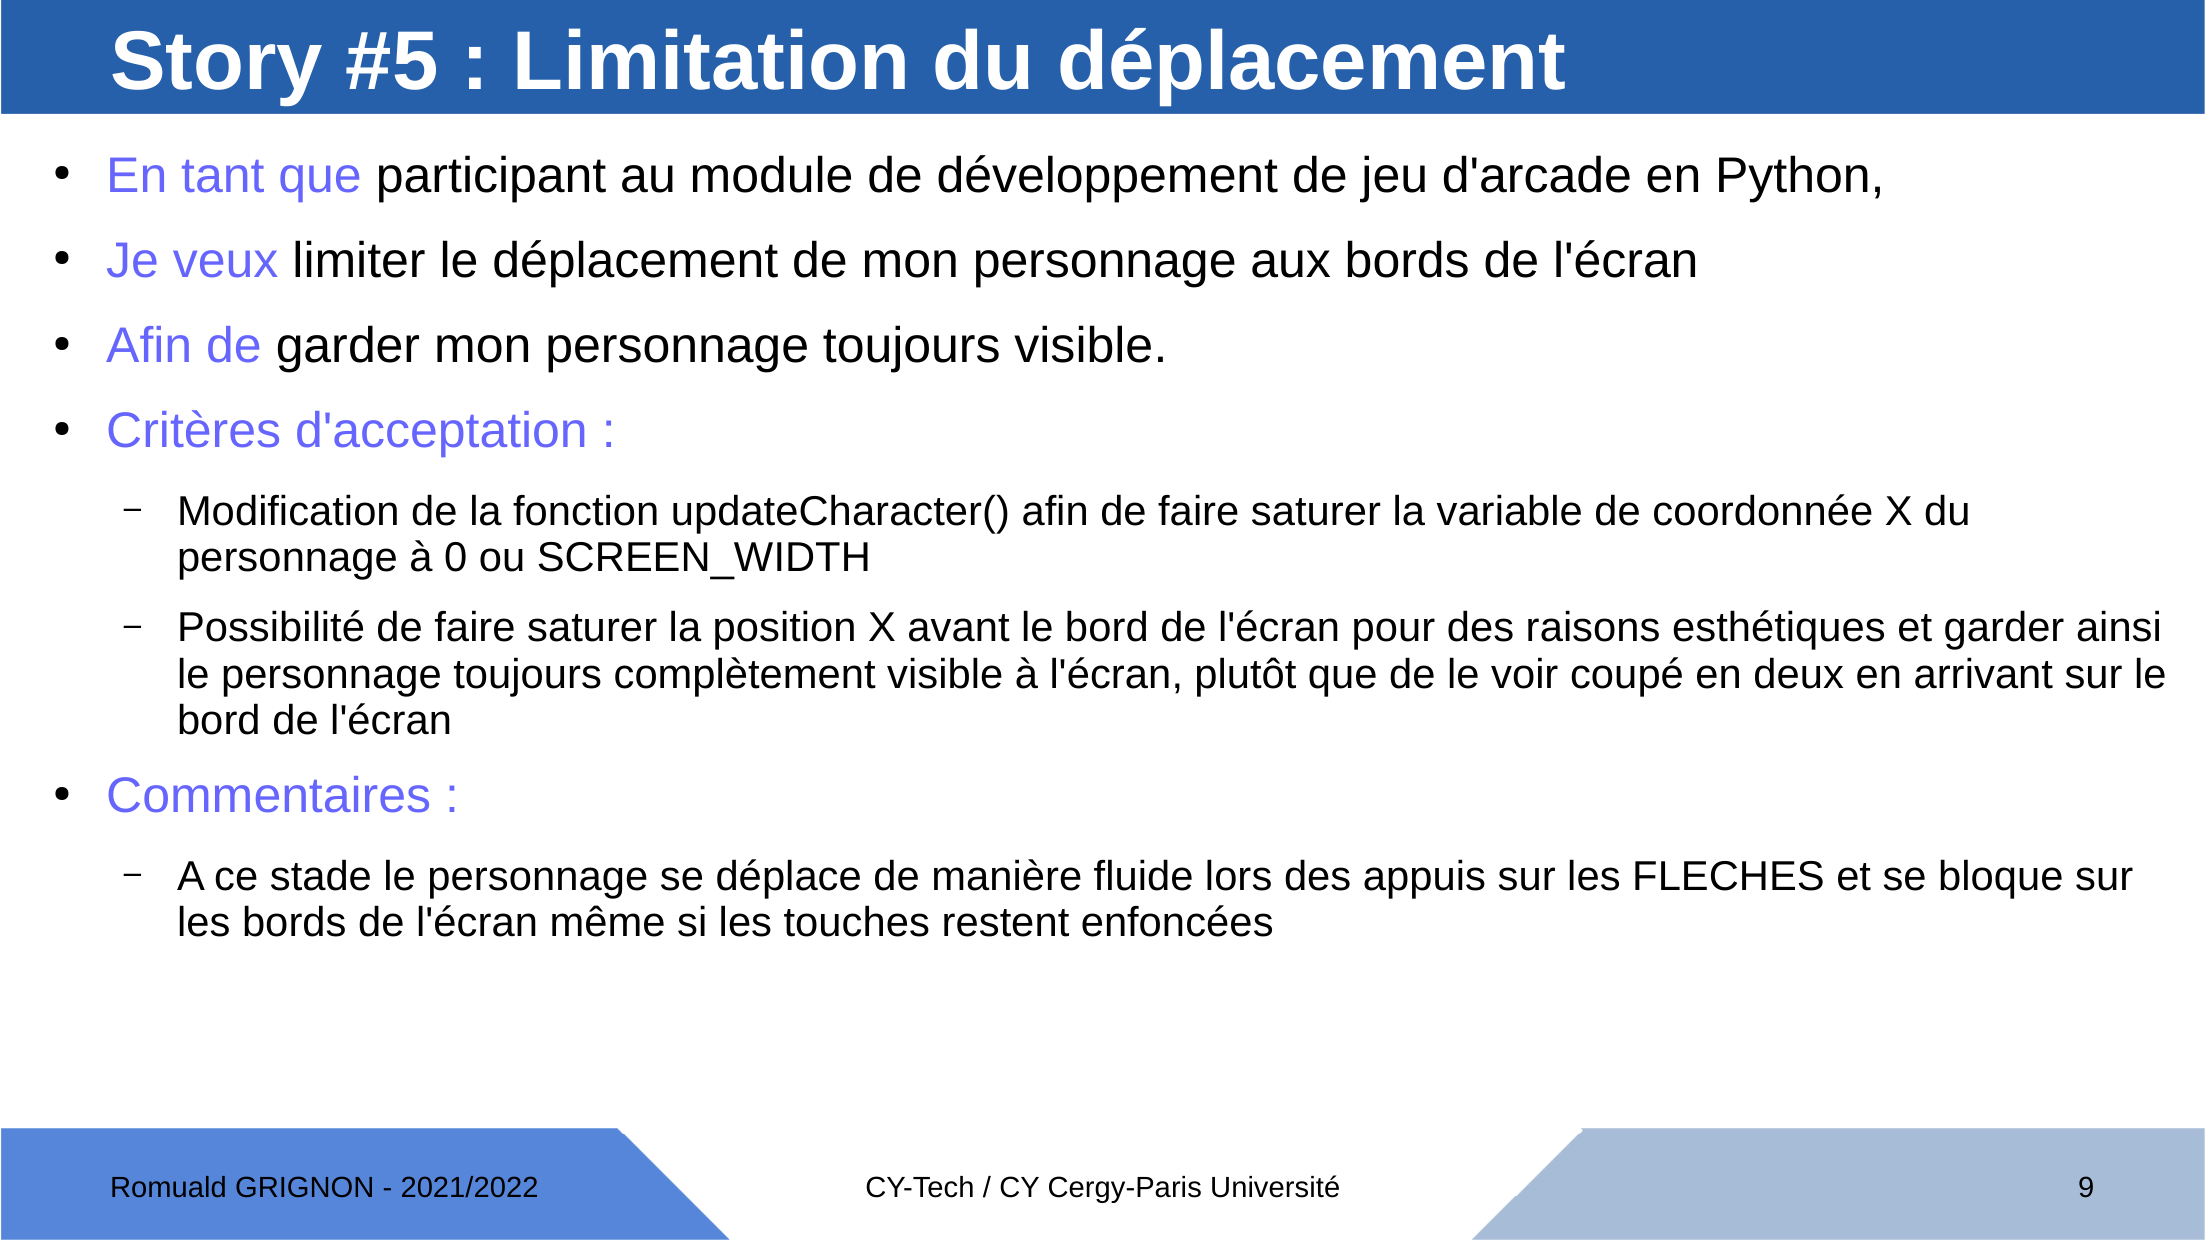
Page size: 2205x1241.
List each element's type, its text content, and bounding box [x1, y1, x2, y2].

picture [0, 0, 2205, 1241]
title Story #5 : Limitation du déplacement [110, 49, 2095, 217]
list En tant que participant au module de développement de jeu d'arcade en Python, Je veux limiter le déplacement de mon personnage aux bords de l'écran Afin de garder mon personnage toujours visible. Critères d'acceptation : Modification de la fonction updateCharacter() afin de faire saturer la variable de coordonnée X du personnage à 0 ou SCREEN_WIDTH Possibilité de faire saturer la position X avant le bord de l'écran pour des raisons esthétiques et garder ainsi le personnage toujours complètement visible à l'écran, plutôt que de le voir coupé en deux en arrivant sur le bord de l'écran Commentaires : A ce stade le personnage se déplace de manière fluide lors des appuis sur les FLECHES et se bloque sur les bords de l'écran même si les touches restent enfoncées [35, 217, 2186, 1087]
